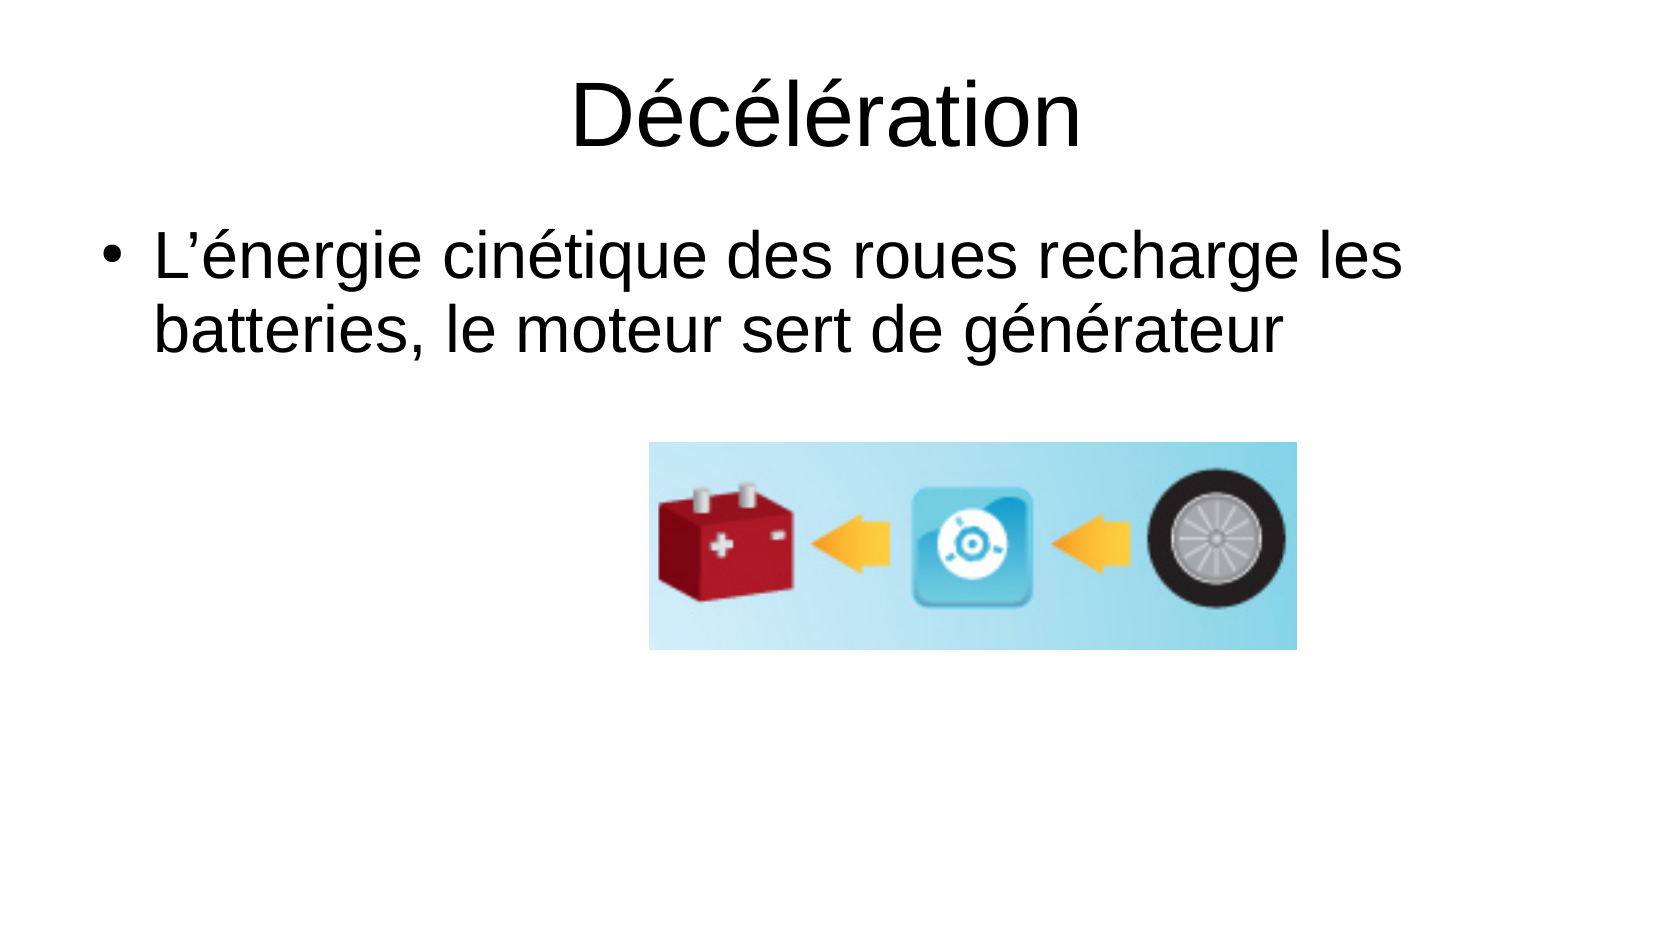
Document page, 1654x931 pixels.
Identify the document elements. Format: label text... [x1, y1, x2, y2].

list L’énergie cinétique des roues recharge les batteries, le moteur sert de générateur [82, 217, 1571, 758]
picture [649, 442, 1297, 650]
title Décélération [82, 37, 1571, 193]
